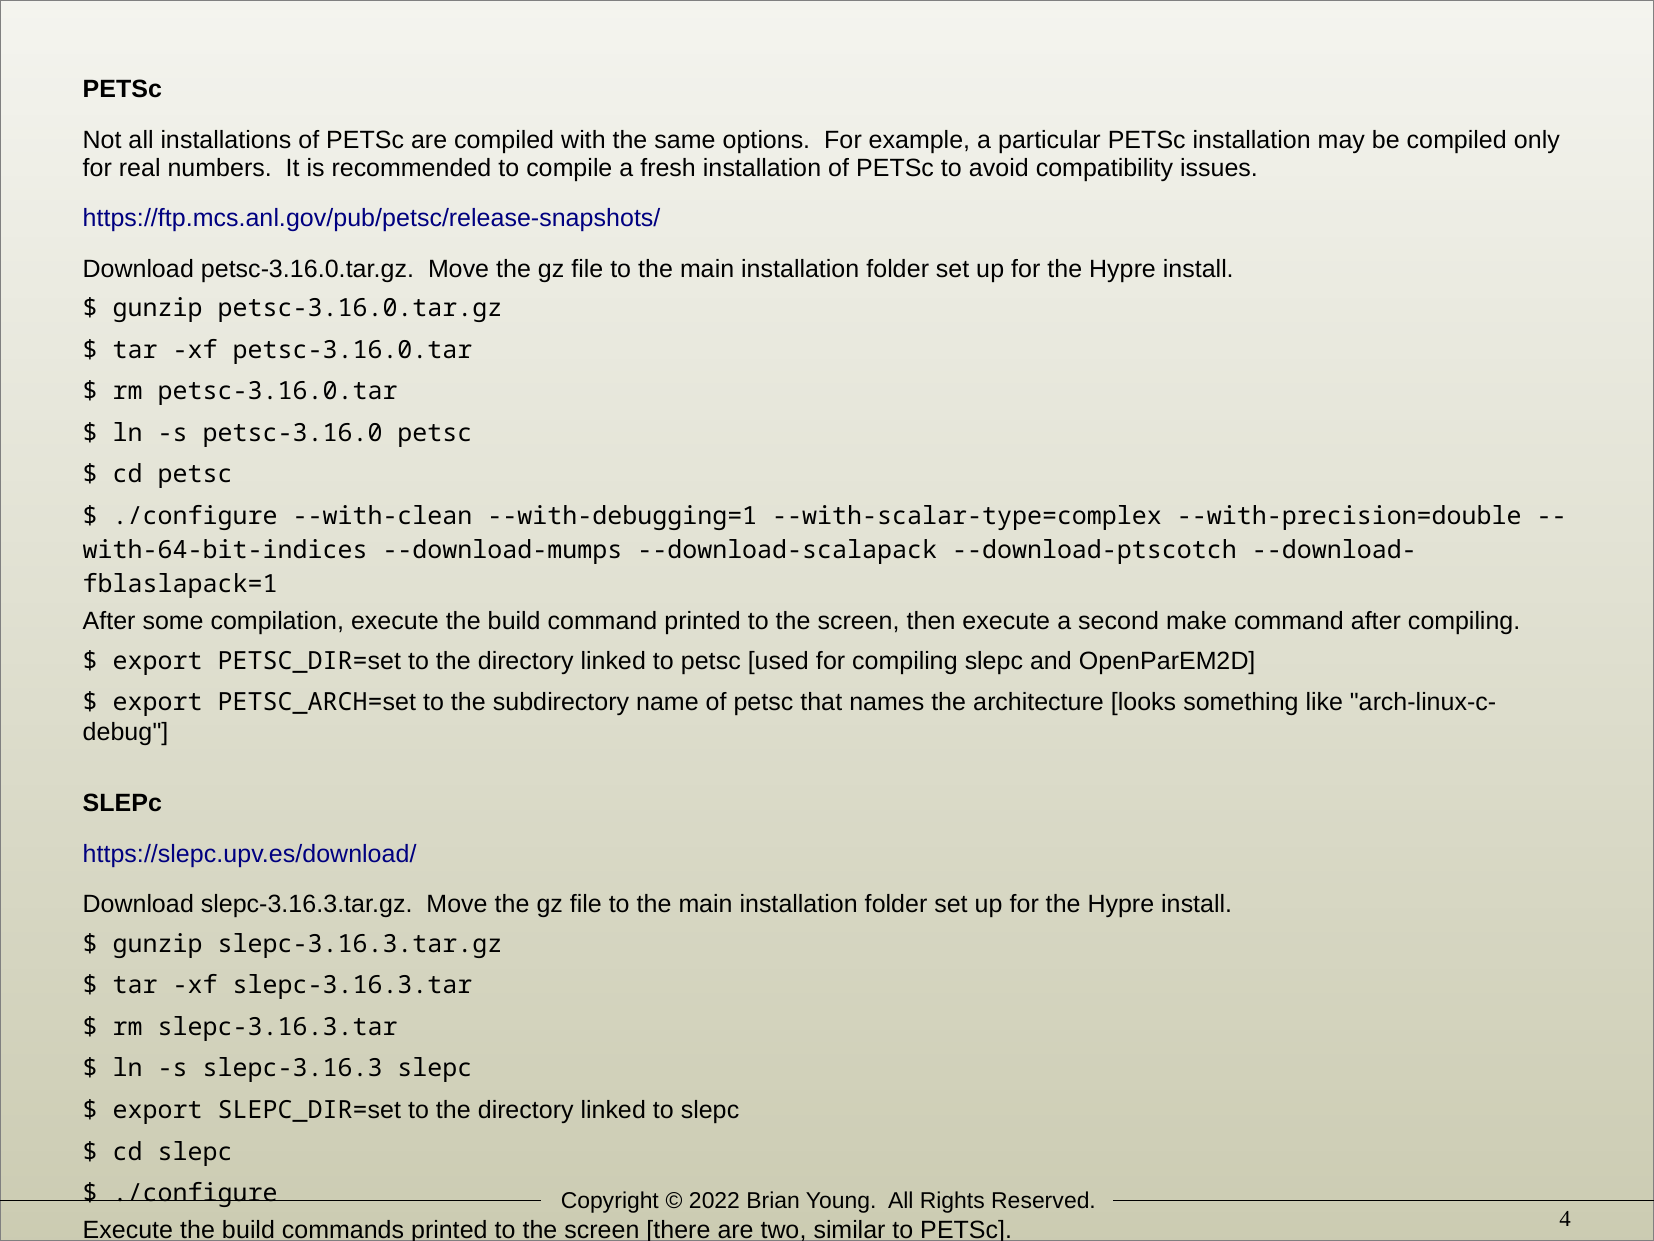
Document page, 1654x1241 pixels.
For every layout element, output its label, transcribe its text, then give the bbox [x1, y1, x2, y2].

list PETSc Not all installations of PETSc are compiled with the same options. For example, a particular PETSc installation may be compiled only for real numbers. It is recommended to compile a fresh installation of PETSc to avoid compatibility issues. https://ftp.mcs.anl.gov/pub/petsc/release-snapshots/ Download petsc-3.16.0.tar.gz. Move the gz file to the main installation folder set up for the Hypre install. $ gunzip petsc-3.16.0.tar.gz $ tar -xf petsc-3.16.0.tar $ rm petsc-3.16.0.tar $ ln -s petsc-3.16.0 petsc $ cd petsc $ ./configure --with-clean --with-debugging=1 --with-scalar-type=complex --with-precision=double --with-64-bit-indices --download-mumps --download-scalapack --download-ptscotch --download-fblaslapack=1 After some compilation, execute the build command printed to the screen, then execute a second make command after compiling. $ export PETSC_DIR=set to the directory linked to petsc [used for compiling slepc and OpenParEM2D] $ export PETSC_ARCH=set to the subdirectory name of petsc that names the architecture [looks something like "arch-linux-c-debug"] SLEPc https://slepc.upv.es/download/ Download slepc-3.16.3.tar.gz. Move the gz file to the main installation folder set up for the Hypre install. $ gunzip slepc-3.16.3.tar.gz $ tar -xf slepc-3.16.3.tar $ rm slepc-3.16.3.tar $ ln -s slepc-3.16.3 slepc $ export SLEPC_DIR=set to the directory linked to slepc $ cd slepc $ ./configure Execute the build commands printed to the screen [there are two, similar to PETSc]. [82, 75, 1571, 1231]
